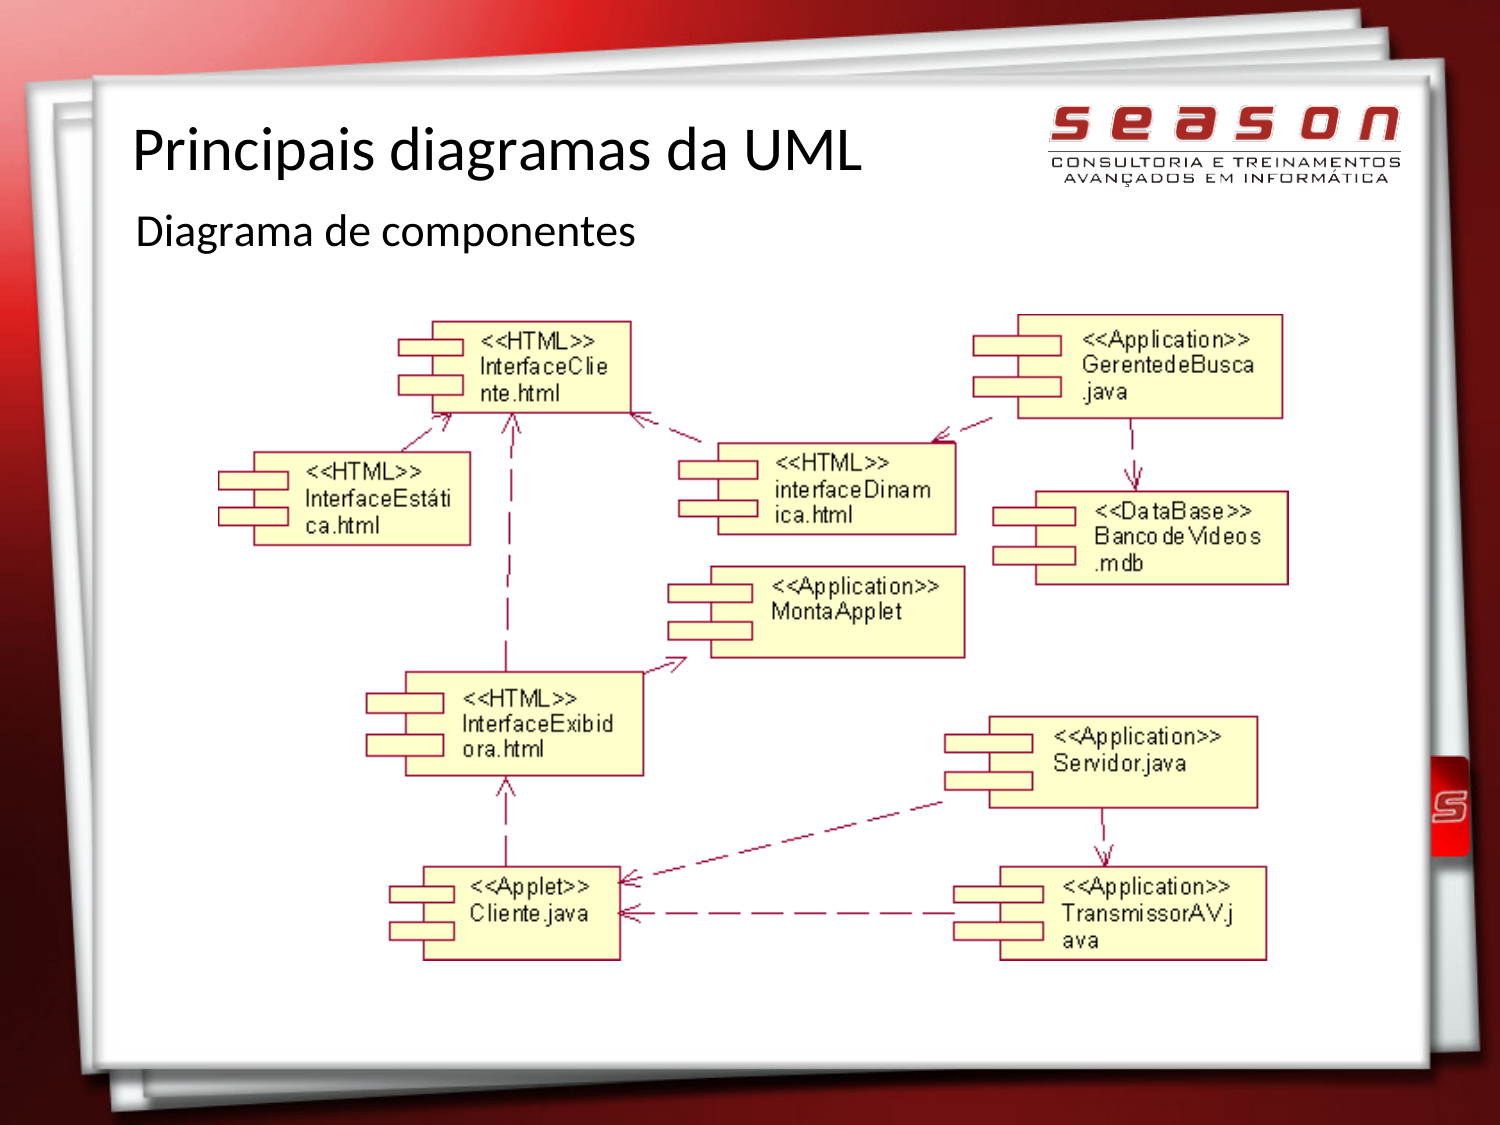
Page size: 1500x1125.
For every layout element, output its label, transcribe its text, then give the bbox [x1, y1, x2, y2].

picture [0, 0, 1500, 1125]
text_box Diagrama de componentes [119, 200, 1240, 256]
title Principais diagramas da UML [118, 33, 1394, 257]
